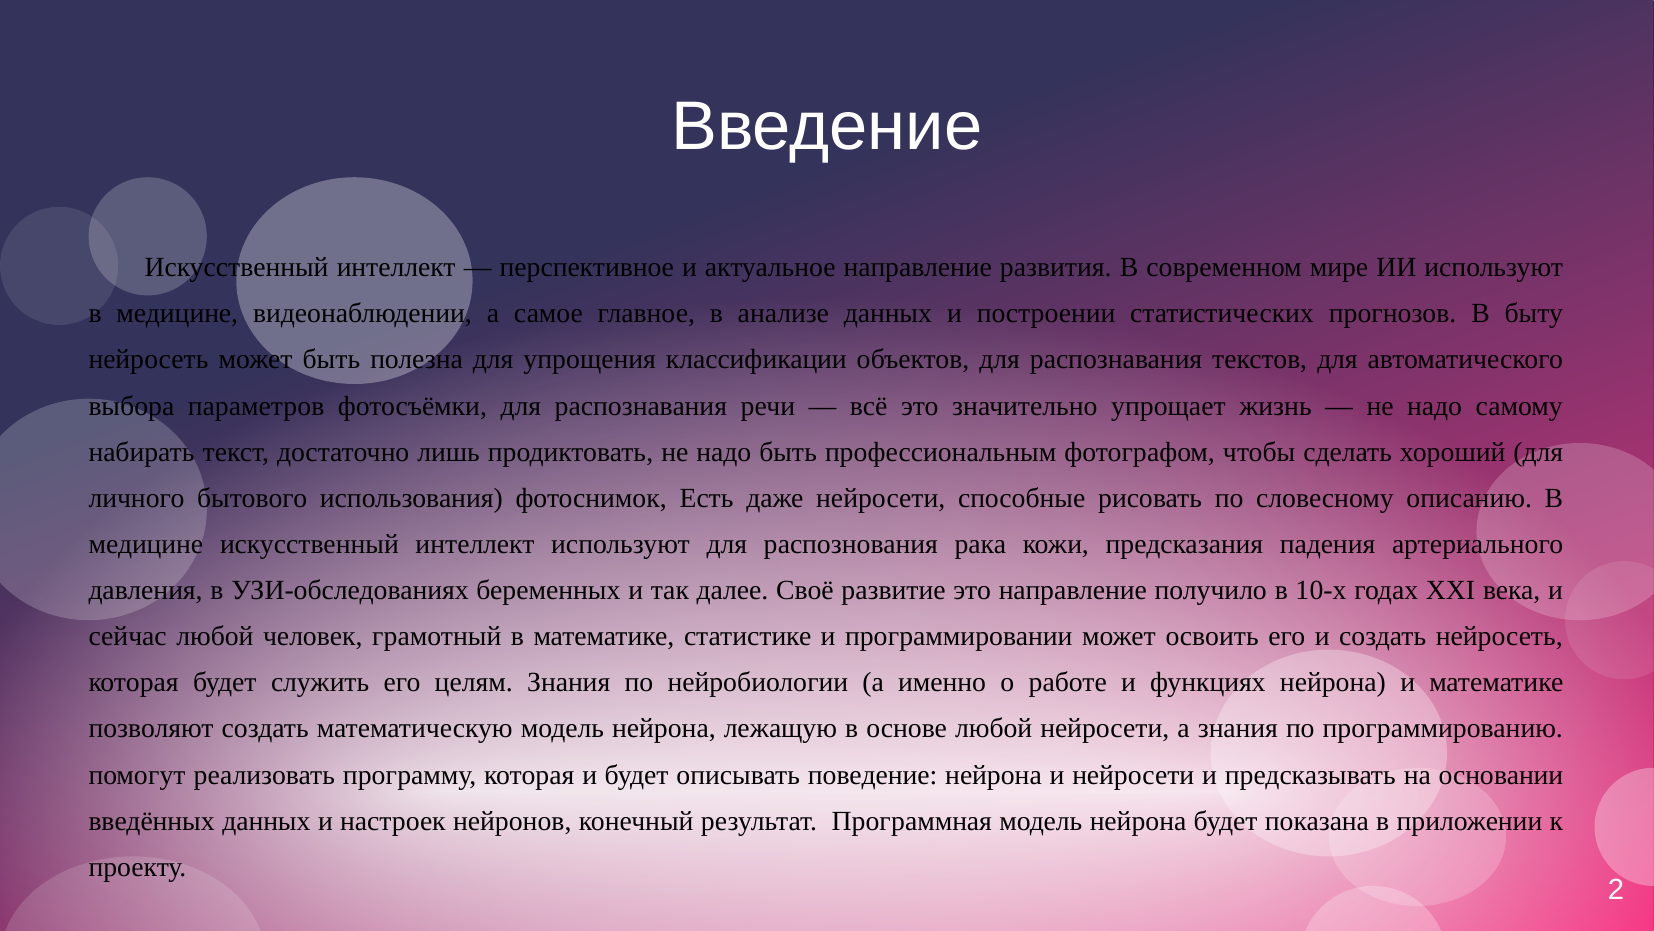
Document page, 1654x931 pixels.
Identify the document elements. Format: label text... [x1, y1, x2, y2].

list Искусственный интеллект — перспективное и актуальное направление развития. В современном мире ИИ используют в медицине, видеонаблюдении, а самое главное, в анализе данных и построении статистических прогнозов. В быту нейросеть может быть полезна для упрощения классификации объектов, для распознавания текстов, для автоматического выбора параметров фотосъёмки, для распознавания речи — всё это значительно упрощает жизнь — не надо самому набирать текст, достаточно лишь продиктовать, не надо быть профессиональным фотографом, чтобы сделать хороший (для личного бытового использования) фотоснимок, Есть даже нейросети, способные рисовать по словесному описанию. В медицине искусственный интеллект используют для распознования рака кожи, предсказания падения артериального давления, в УЗИ-обследованиях беременных и так далее. Своё развитие это направление получило в 10-х годах ХХI века, и сейчас любой человек, грамотный в математике, статистике и программировании может освоить его и создать нейросеть, которая будет служить его целям. Знания по нейробиологии (а именно о работе и функциях нейрона) и математике позволяют создать математическую модель нейрона, лежащую в основе любой нейросети, а знания по программированию. помогут реализовать программу, которая и будет описывать поведение: нейрона и нейросети и предсказывать на основании введённых данных и настроек нейронов, конечный результат. Программная модель нейрона будет показана в приложении к проекту. [88, 177, 1565, 886]
title Введение [88, 44, 1565, 177]
